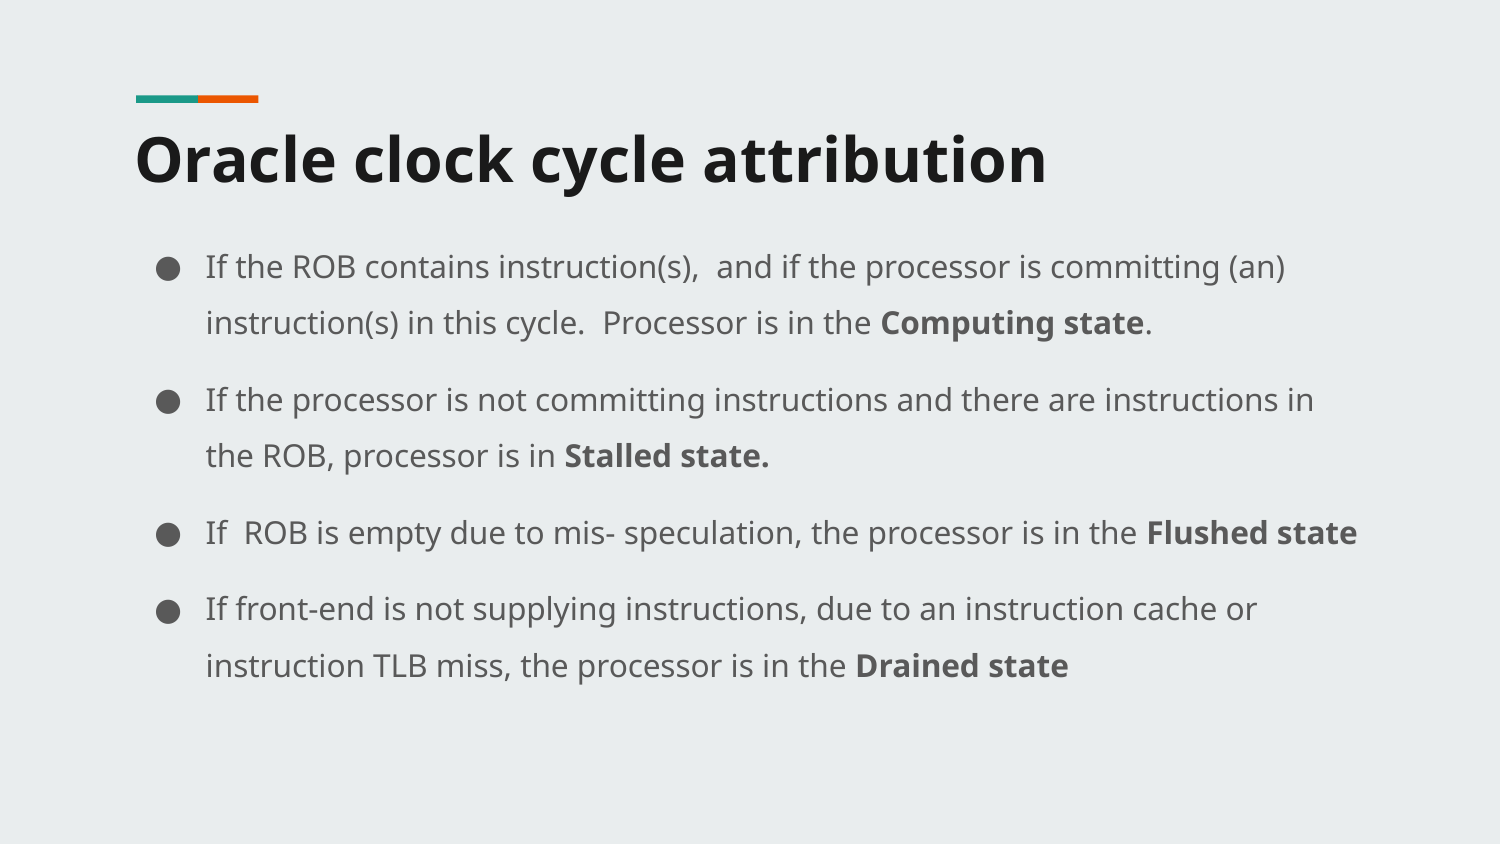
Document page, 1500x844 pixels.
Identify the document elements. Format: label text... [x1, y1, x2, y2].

text_box If the ROB contains instruction(s), and if the processor is committing (an) instruction(s) in this cycle. Processor is in the Computing state. If the processor is not committing instructions and there are instructions in the ROB, processor is in Stalled state. If ROB is empty due to mis- speculation, the processor is in the Flushed state If front-end is not supplying instructions, due to an instruction cache or instruction TLB miss, the processor is in the Drained state [119, 246, 1381, 706]
text_box Oracle clock cycle attribution [119, 104, 1381, 246]
